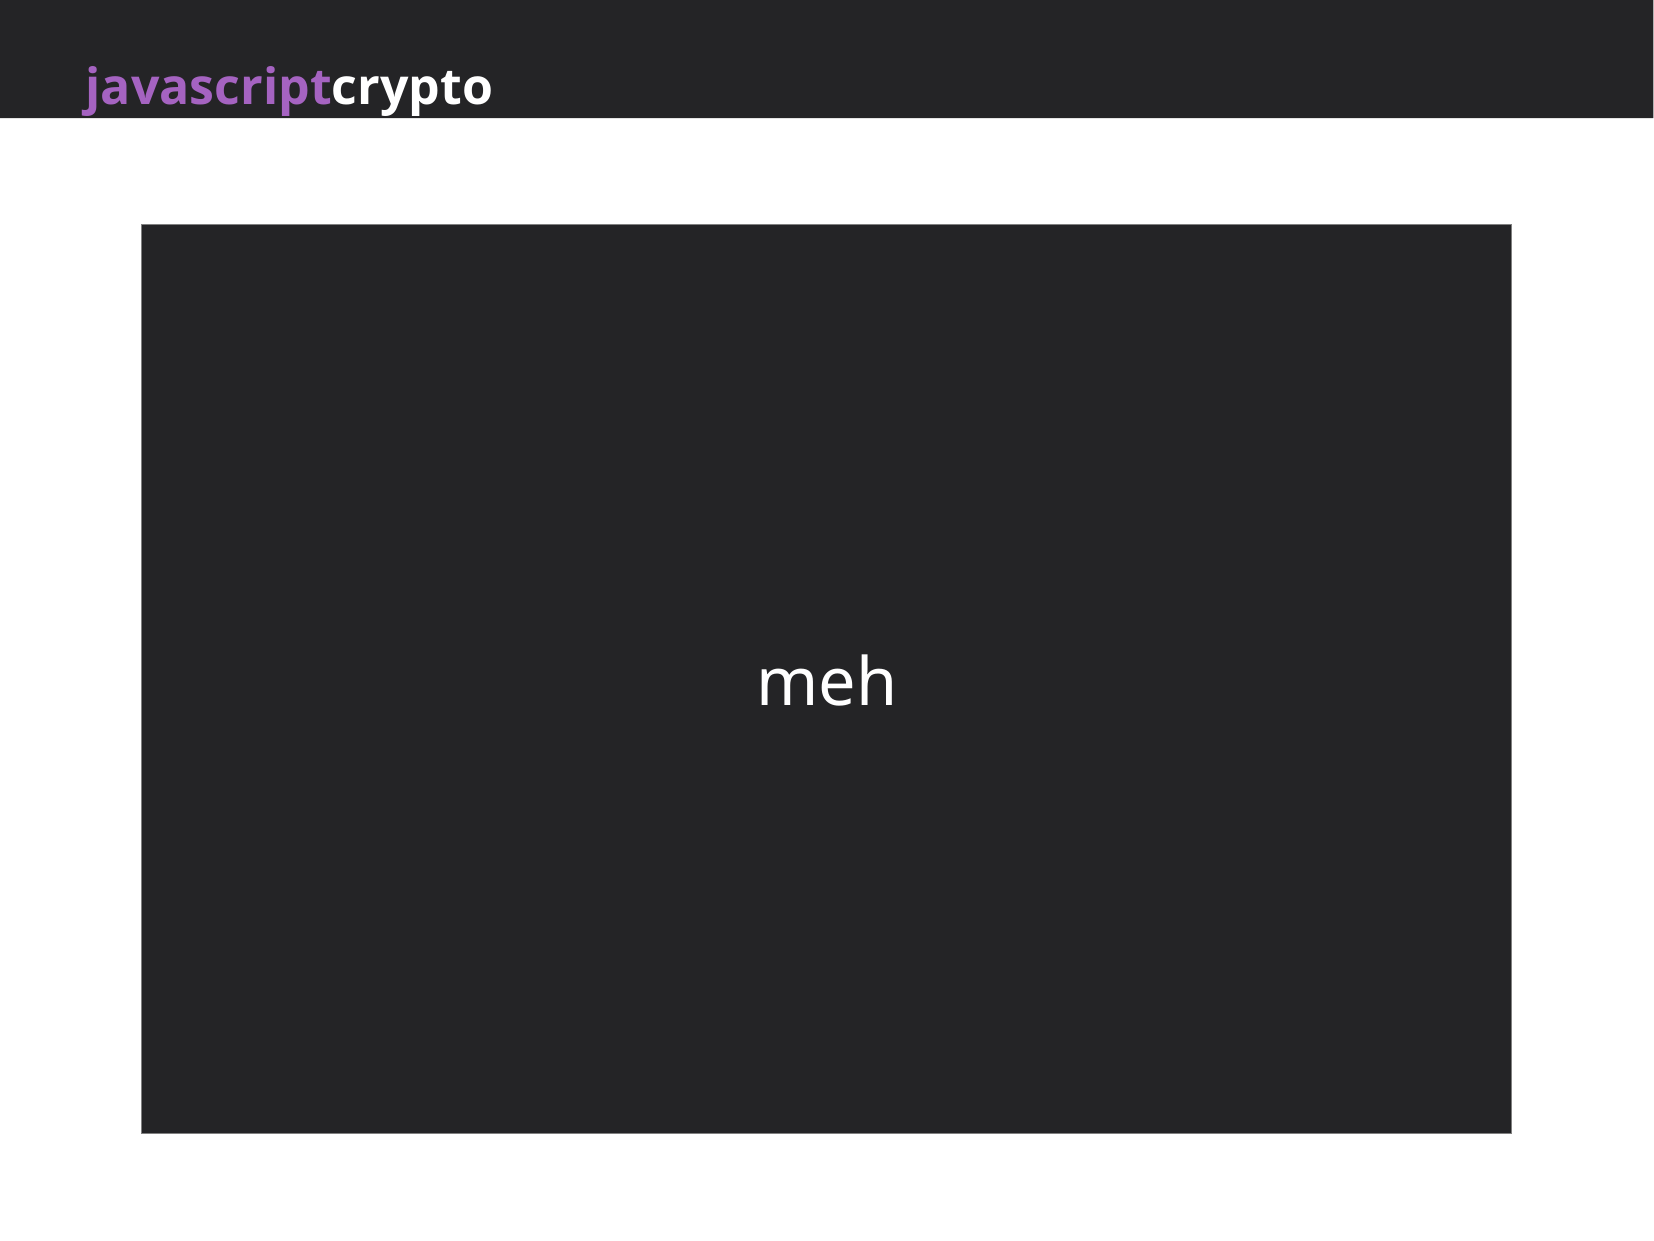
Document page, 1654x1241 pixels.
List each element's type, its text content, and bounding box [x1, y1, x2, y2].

text_box [0, 0, 1654, 119]
text_box [165, 531, 1441, 1087]
text_box javascriptcrypto [70, 43, 544, 119]
text_box meh [141, 224, 1512, 1134]
